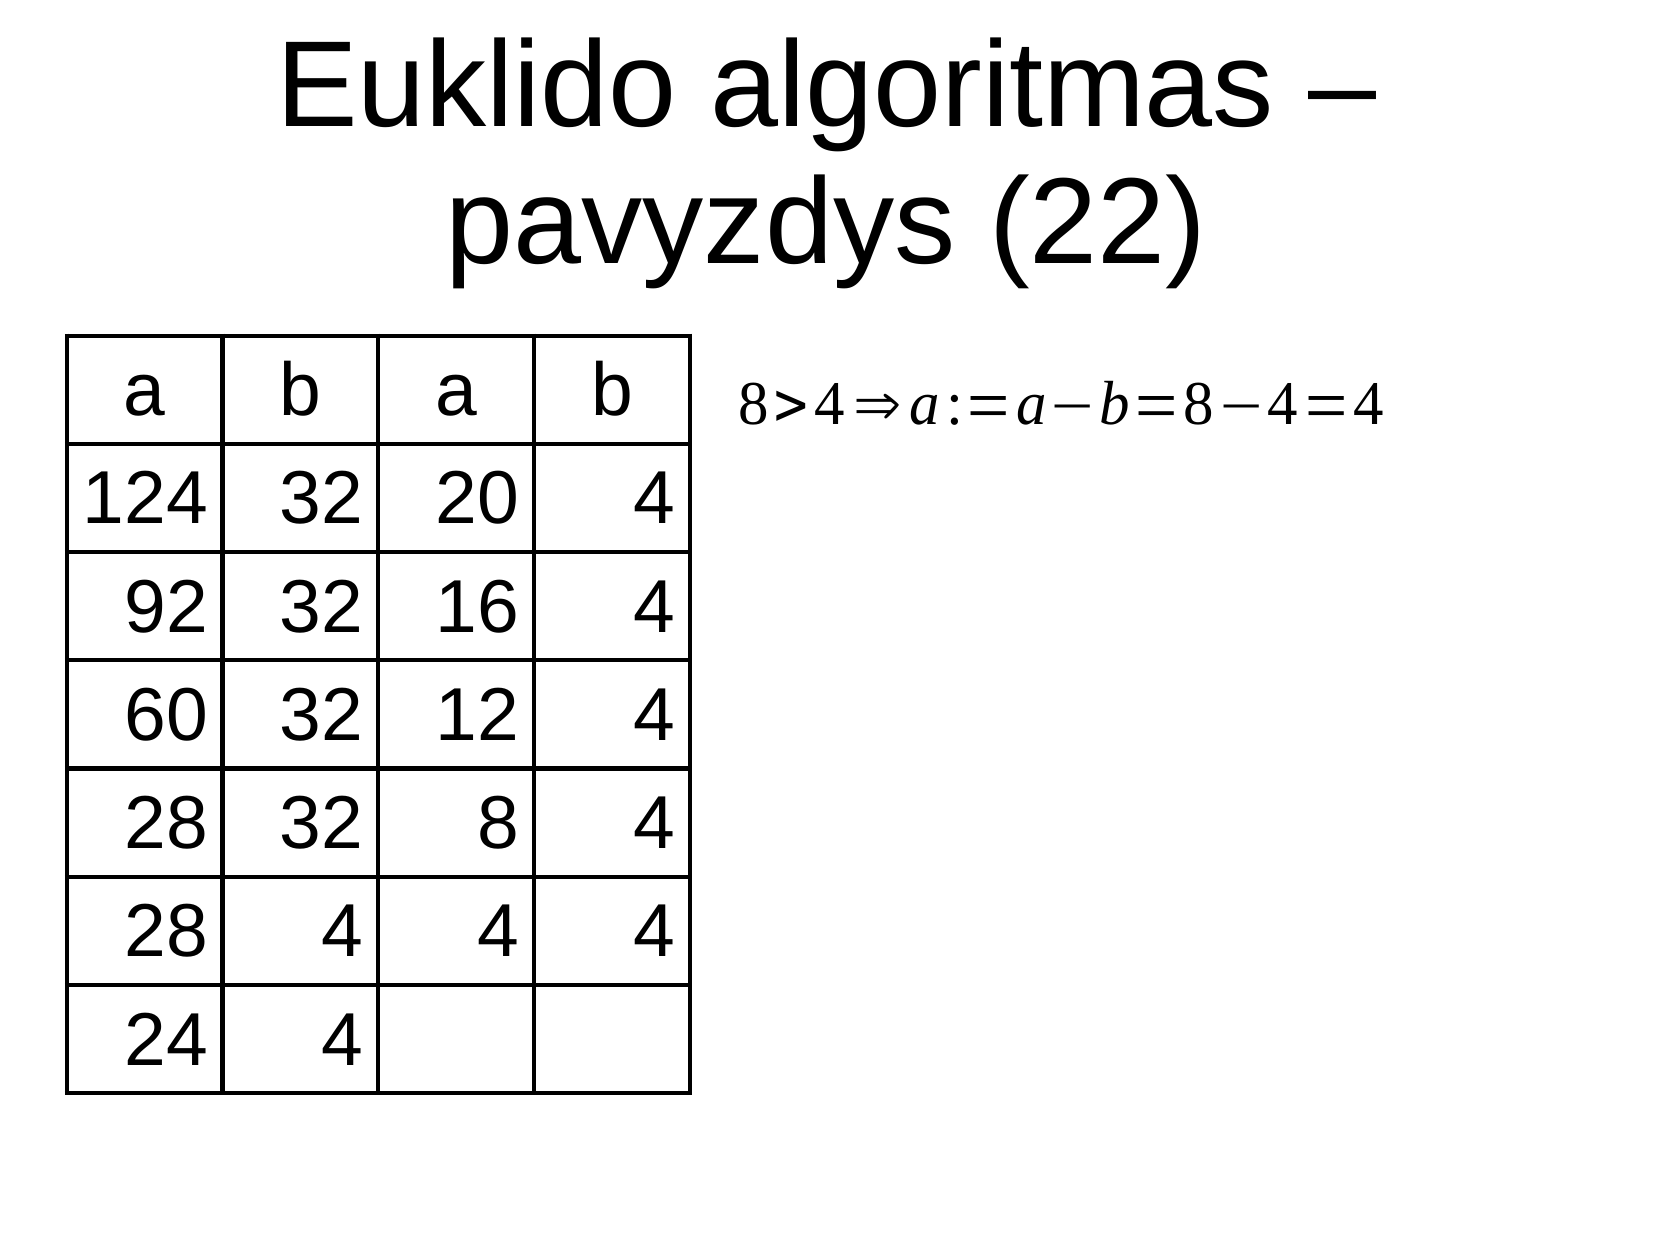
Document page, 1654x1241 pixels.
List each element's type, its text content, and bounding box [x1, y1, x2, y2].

table_cell 4 [536, 771, 688, 875]
table_cell [536, 987, 688, 1091]
table_cell 28 [69, 879, 220, 983]
chart [732, 368, 1393, 438]
table_cell 32 [225, 662, 376, 766]
table_header a [69, 338, 220, 442]
table_cell 16 [380, 554, 532, 658]
table_cell 32 [225, 554, 376, 658]
table_header a [380, 338, 532, 442]
table_header b [225, 338, 376, 442]
table_cell 32 [225, 771, 376, 875]
table_cell 4 [536, 554, 688, 658]
table_cell [380, 987, 532, 1091]
table_cell 4 [536, 662, 688, 766]
table_header b [536, 338, 688, 442]
table_cell 28 [69, 771, 220, 875]
table_cell 124 [69, 446, 220, 550]
table_cell 92 [69, 554, 220, 658]
table_cell 4 [536, 446, 688, 550]
table_cell 4 [225, 987, 376, 1091]
table_cell 24 [69, 987, 220, 1091]
table_cell 60 [69, 662, 220, 766]
table_cell 4 [225, 879, 376, 983]
table_cell 12 [380, 662, 532, 766]
table_cell 20 [380, 446, 532, 550]
table_cell 8 [380, 771, 532, 875]
table_cell 32 [225, 446, 376, 550]
table_cell 4 [536, 879, 688, 983]
title Euklido algoritmas – pavyzdys (22) [82, 16, 1571, 290]
table_cell 4 [380, 879, 532, 983]
